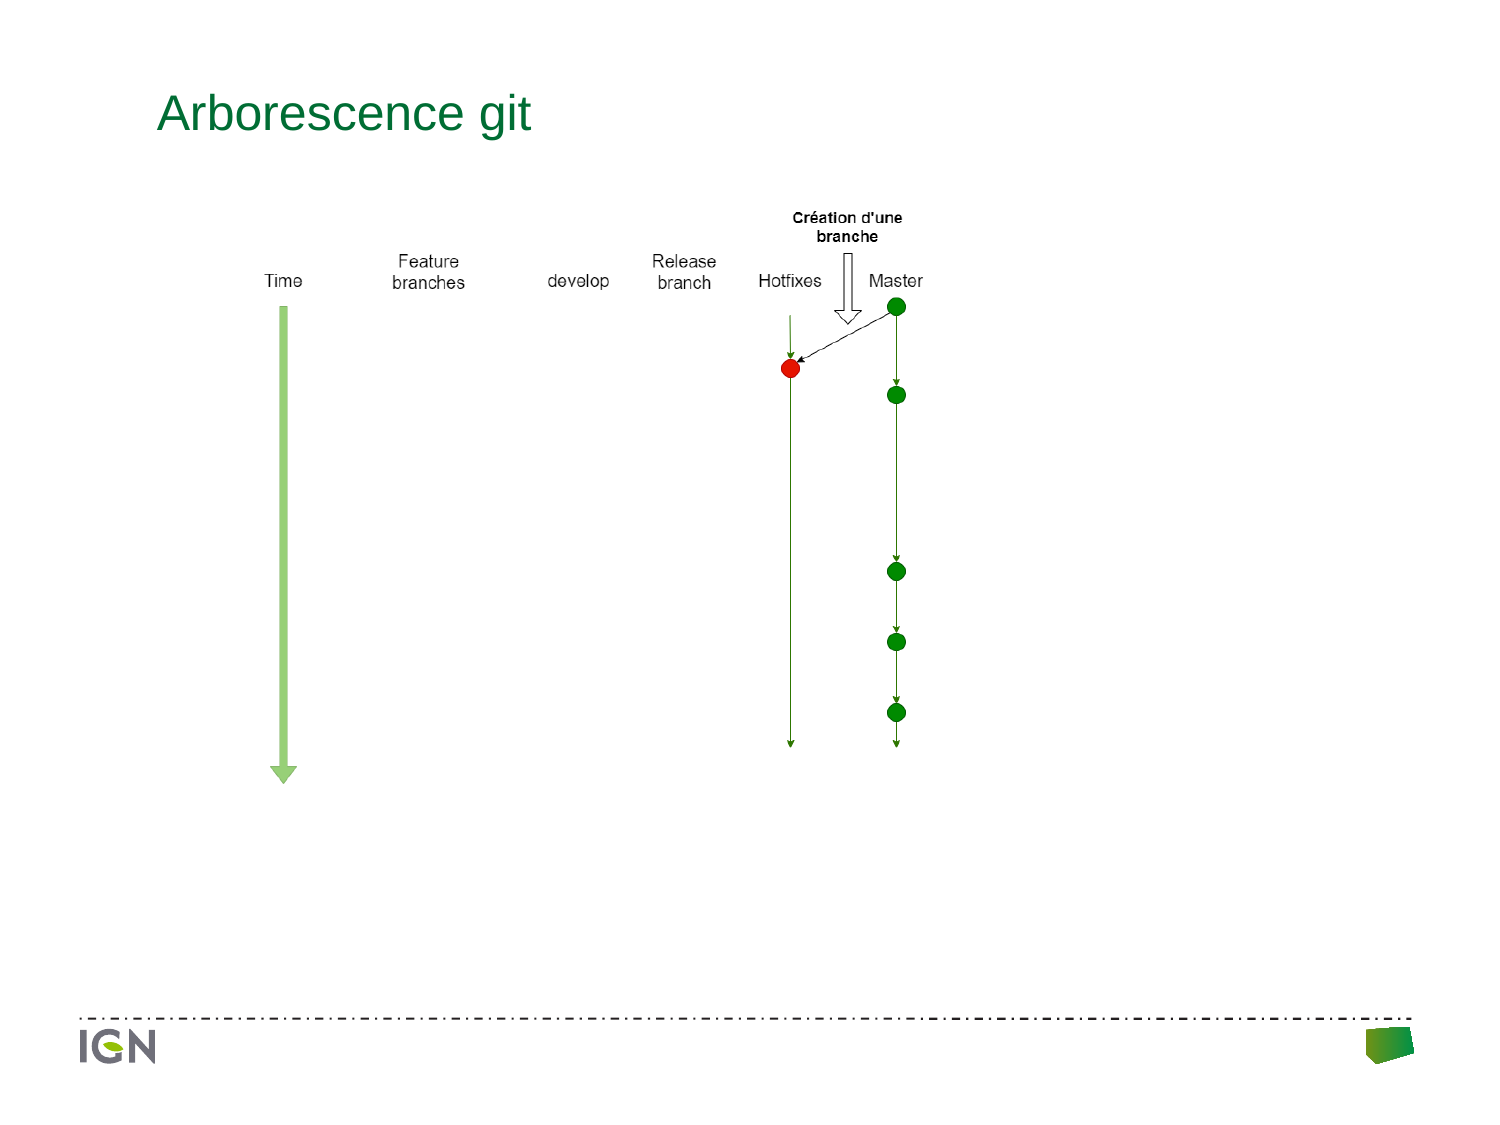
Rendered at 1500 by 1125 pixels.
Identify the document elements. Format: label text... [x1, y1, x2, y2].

text_box Arborescence git [142, 81, 1340, 141]
picture [190, 200, 967, 792]
